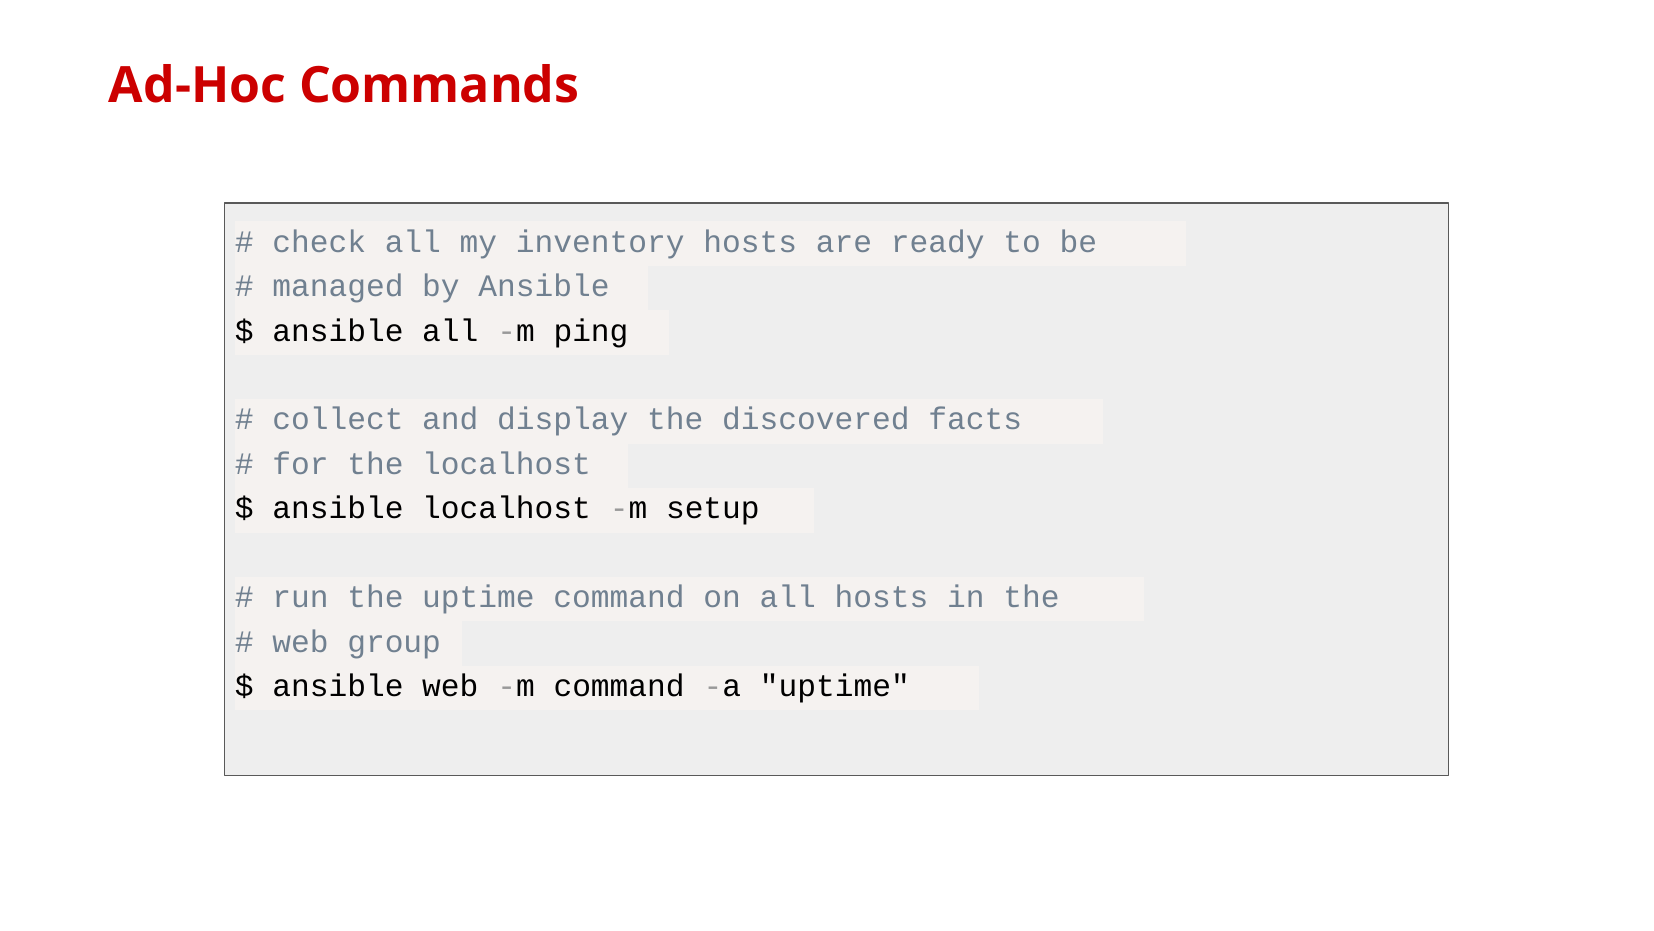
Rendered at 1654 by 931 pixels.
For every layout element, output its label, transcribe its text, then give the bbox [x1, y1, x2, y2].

text_box # check all my inventory hosts are ready to be [234, 226, 1186, 269]
text_box # run the uptime command on all hosts in the [234, 581, 1145, 624]
text_box $ ansible web -m command -a "uptime" [234, 670, 980, 713]
text_box $ ansible all -m ping [234, 315, 670, 358]
text_box # web group [234, 626, 463, 669]
text_box Ad-Hoc Commands [109, 48, 628, 130]
text_box # collect and display the discovered facts [234, 403, 1104, 447]
text_box # managed by Ansible [234, 270, 649, 313]
text_box [219, 204, 1479, 845]
text_box $ ansible localhost -m setup [234, 492, 814, 536]
text_box # for the localhost [234, 448, 628, 491]
text_box [93, 38, 724, 185]
